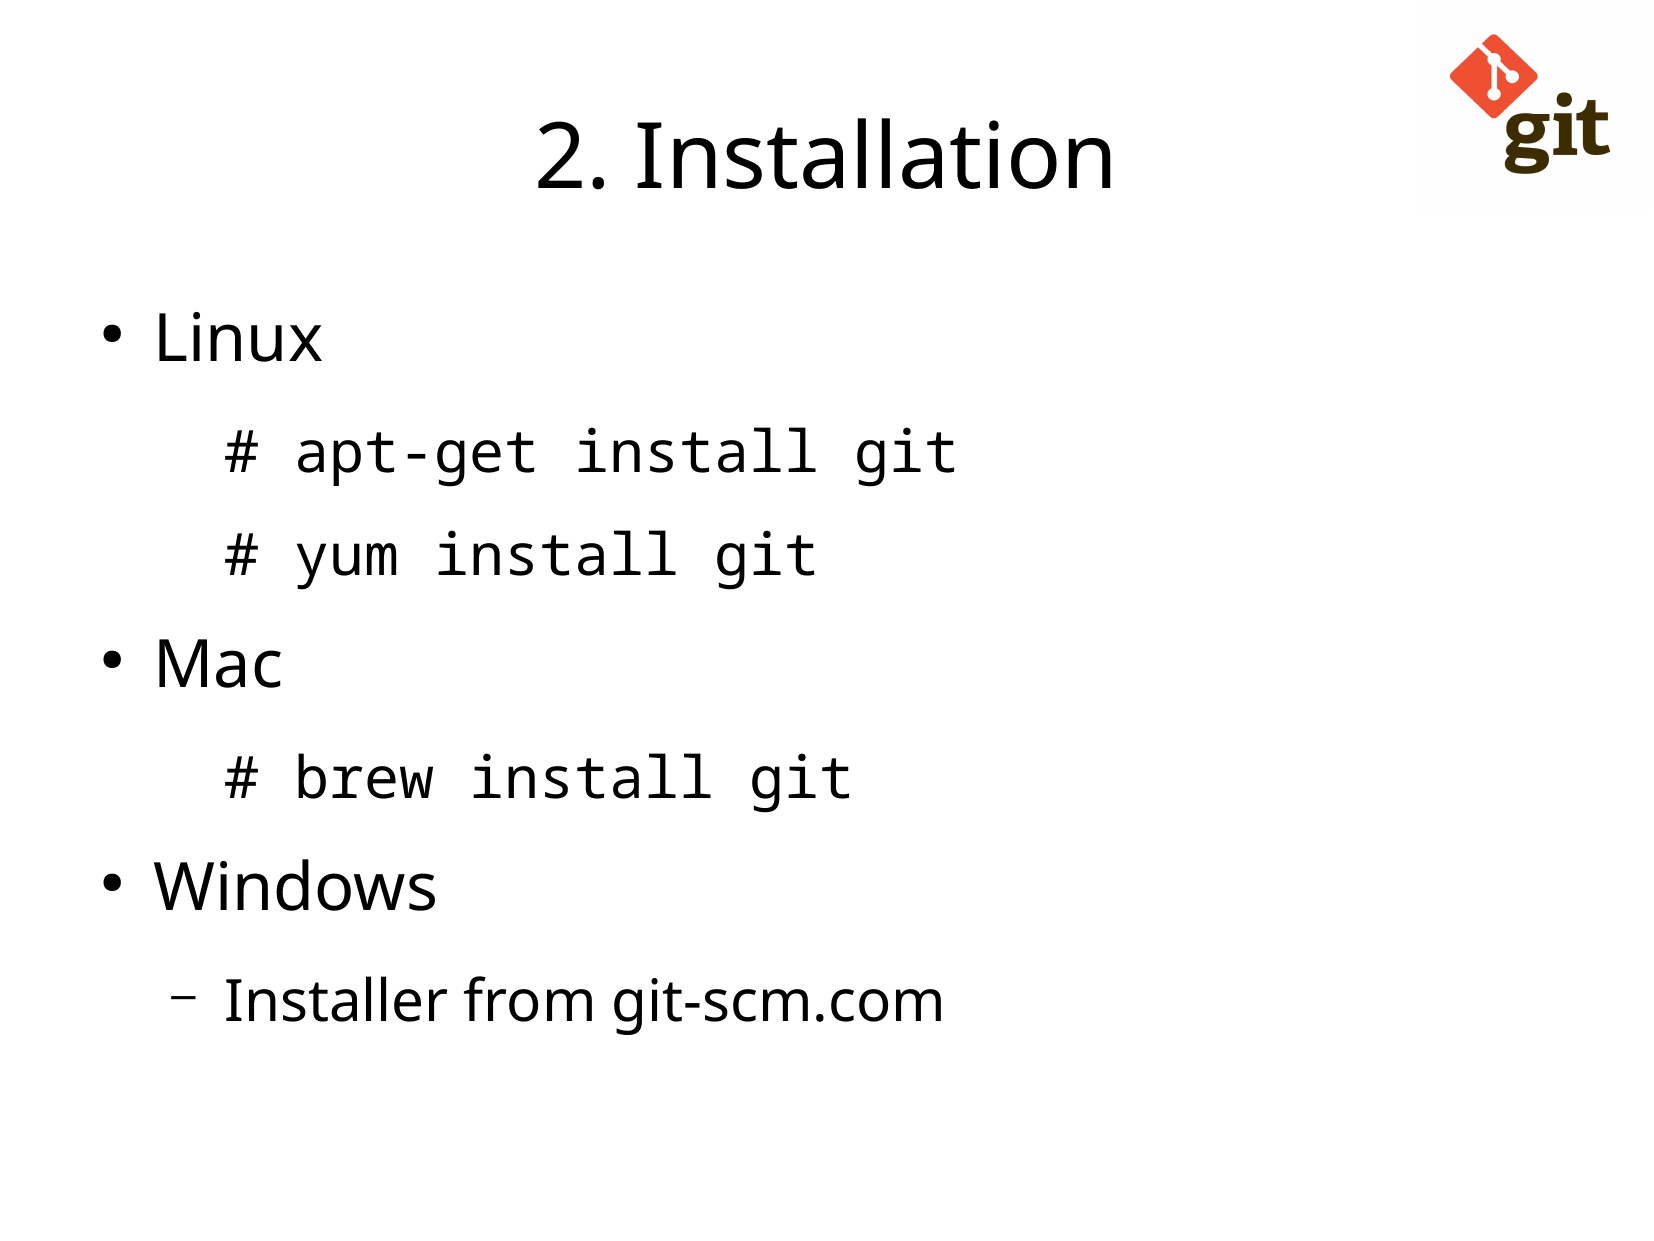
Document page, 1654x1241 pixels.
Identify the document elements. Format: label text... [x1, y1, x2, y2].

picture [1417, 0, 1654, 213]
list Linux # apt-get install git # yum install git Mac # brew install git Windows Installer from git-scm.com [82, 290, 1571, 1170]
title 2. Installation [82, 49, 1571, 257]
